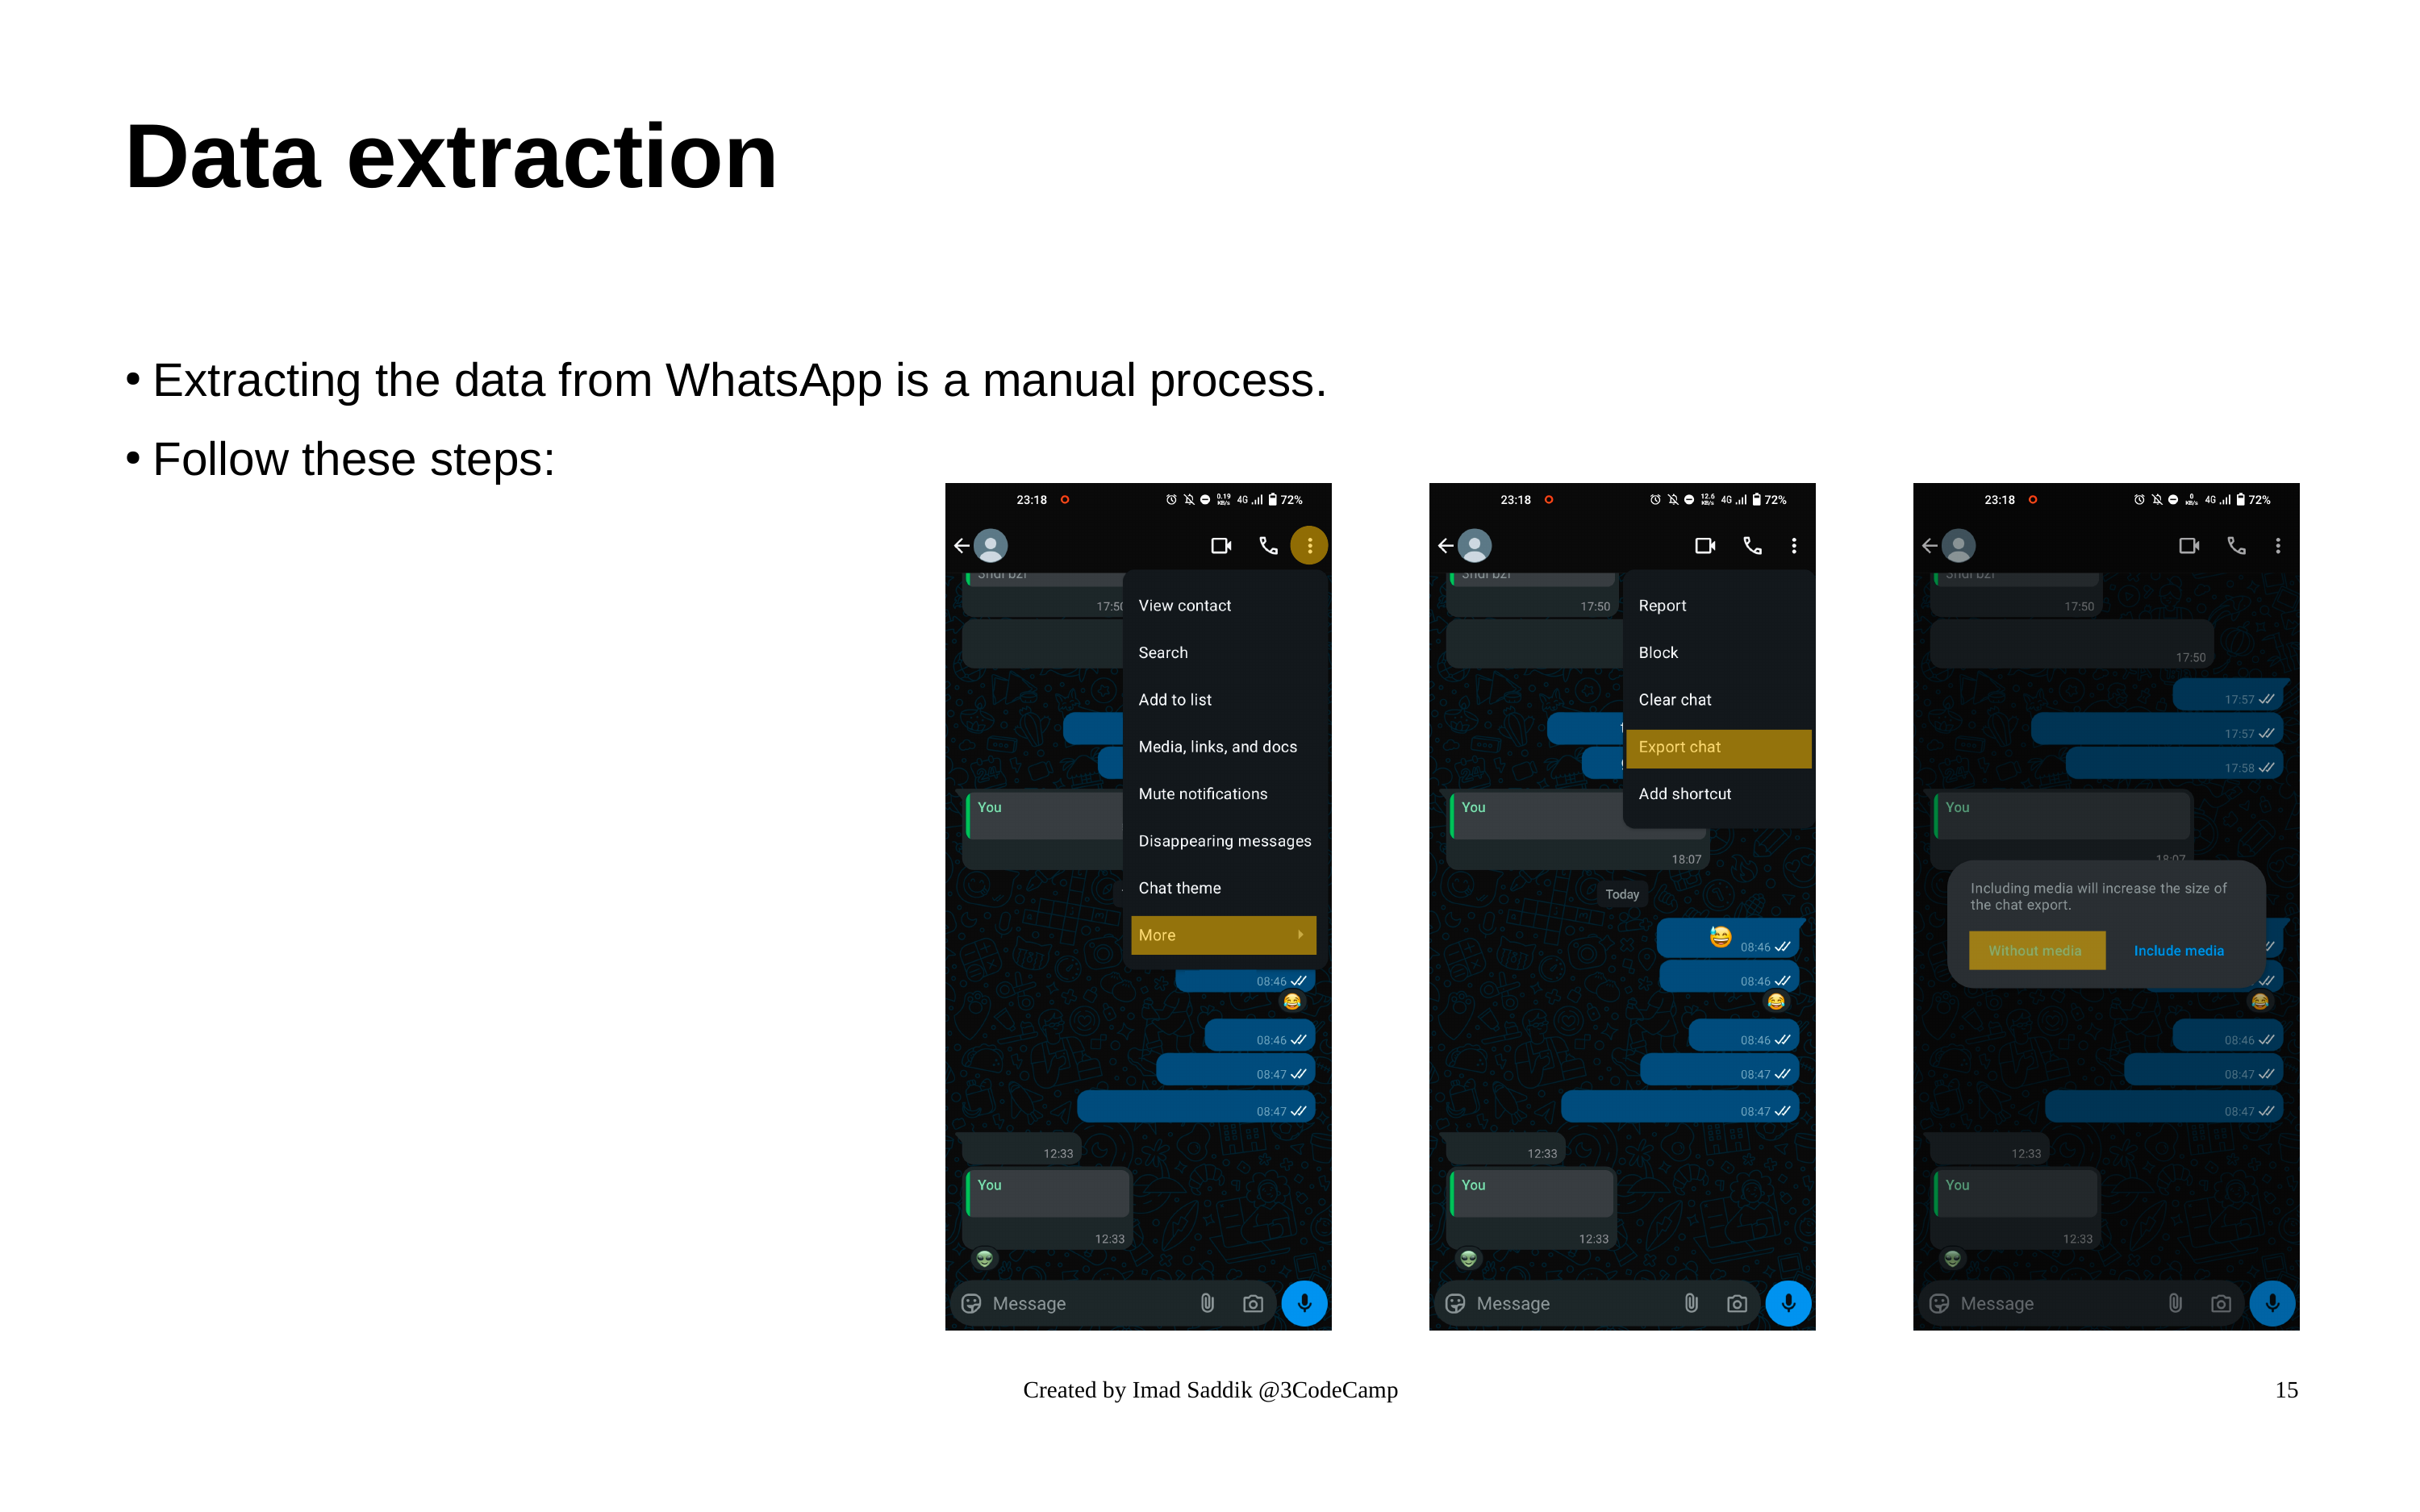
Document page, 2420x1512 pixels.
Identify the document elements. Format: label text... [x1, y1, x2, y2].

text_box Extracting the data from WhatsApp is a manual process. Follow these steps: [112, 322, 1392, 885]
text_box [1131, 915, 1317, 955]
picture [1429, 483, 1816, 1331]
picture [1913, 483, 2300, 1331]
text_box [1969, 931, 2106, 970]
text_box [1290, 526, 1329, 565]
text_box [1626, 729, 1813, 768]
picture [945, 483, 1332, 1331]
text_box Data extraction [112, 61, 1194, 251]
